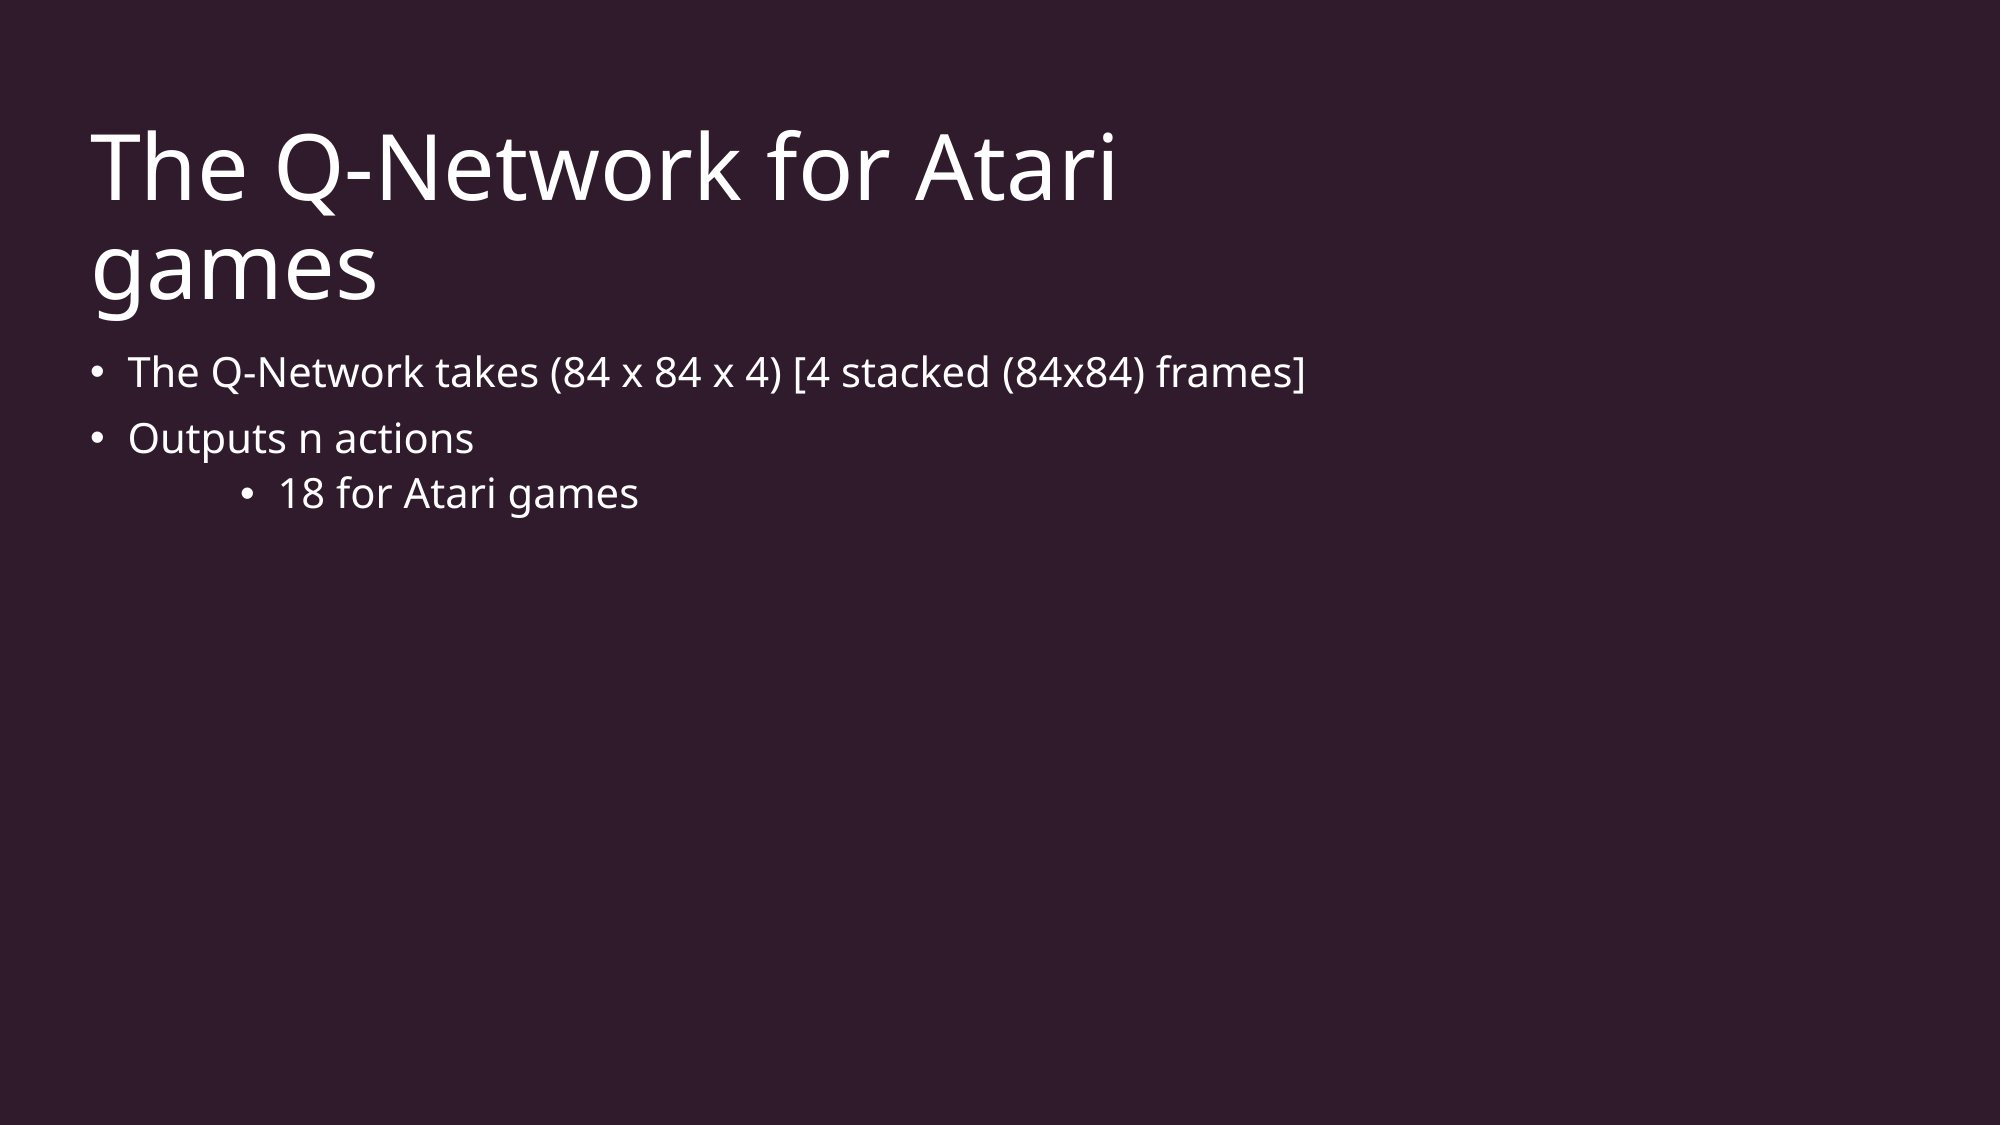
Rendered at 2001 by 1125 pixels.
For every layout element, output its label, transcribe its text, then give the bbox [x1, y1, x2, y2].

title The Q-Network for Atari games [75, 109, 1336, 328]
list The Q-Network takes (84 x 84 x 4) [4 stacked (84x84) frames] Outputs n actions 18 for Atari games [75, 343, 1336, 1014]
